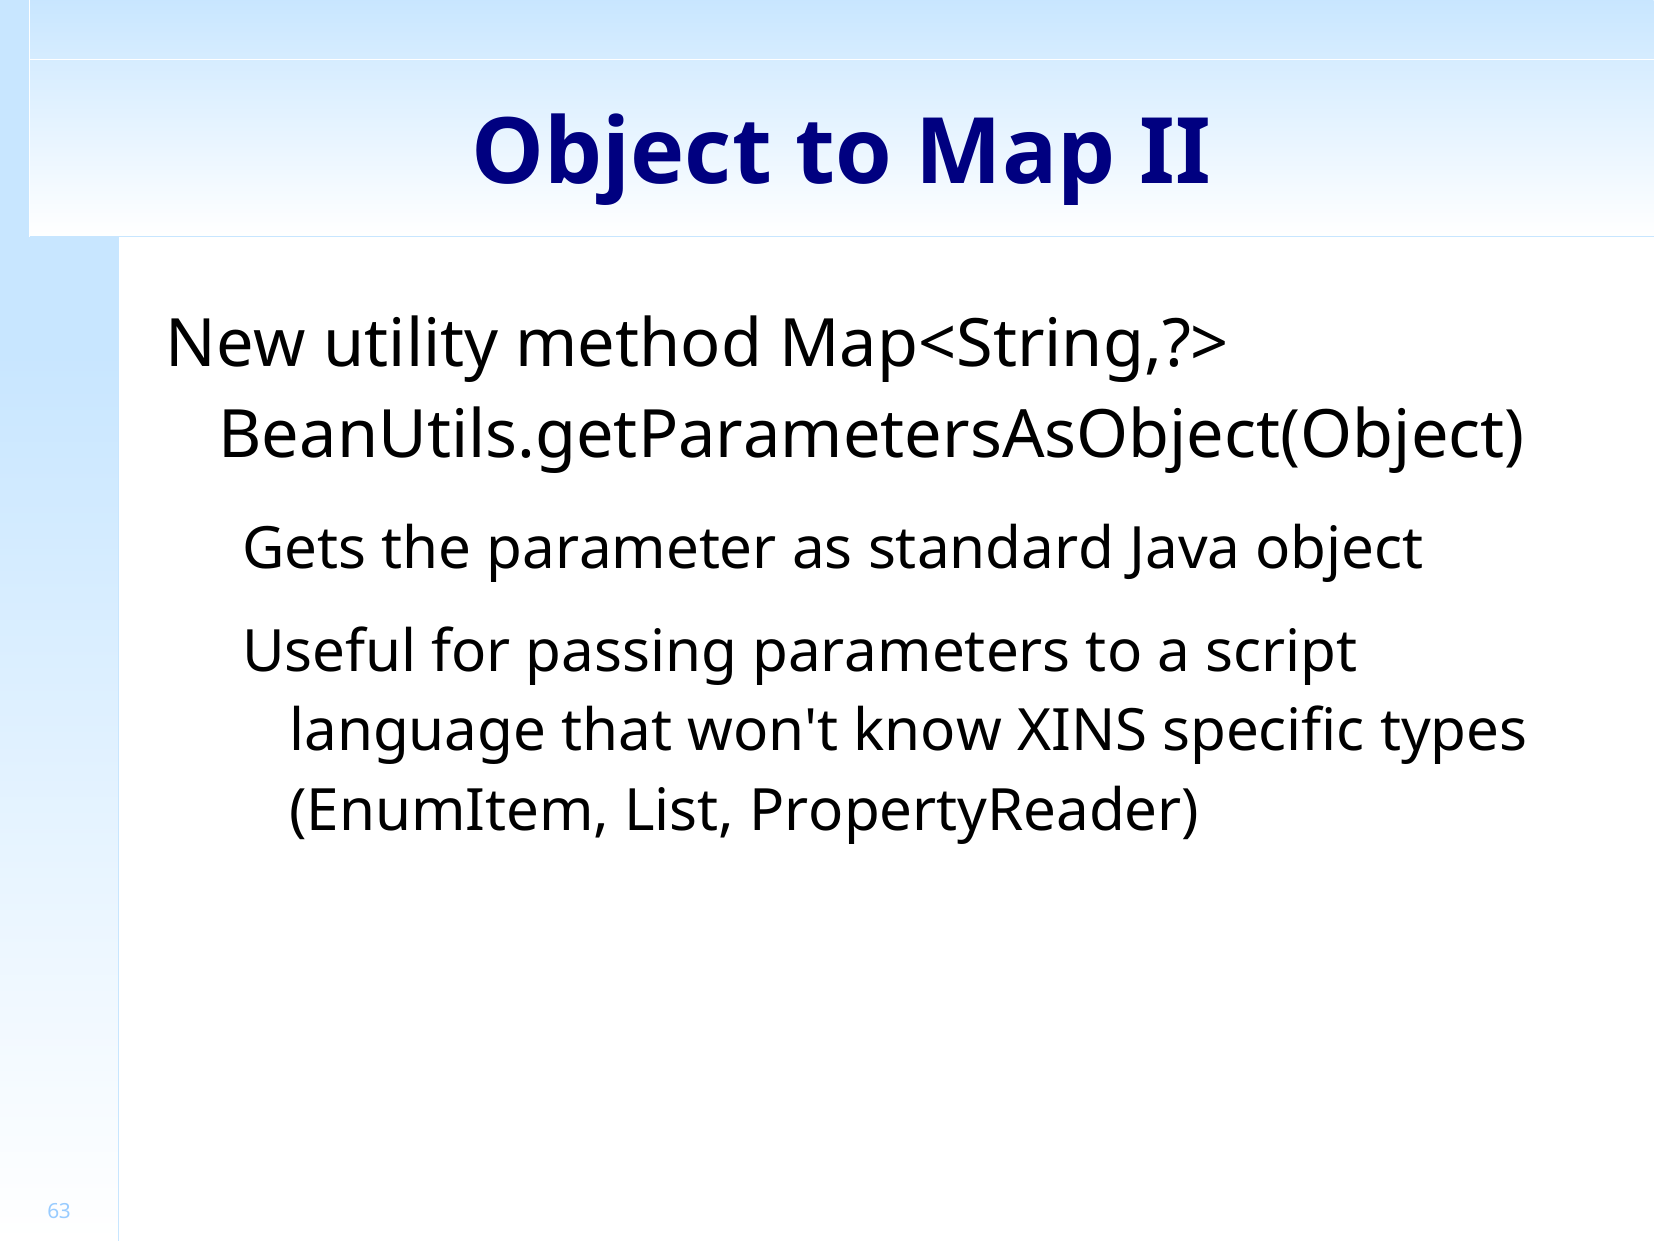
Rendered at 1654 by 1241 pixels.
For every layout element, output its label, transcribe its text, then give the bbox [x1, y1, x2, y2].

list New utility method Map<String,?> BeanUtils.getParametersAsObject(Object) Gets the parameter as standard Java object Useful for passing parameters to a script language that won't know XINS specific types (EnumItem, List, PropertyReader) [147, 295, 1625, 1182]
title Object to Map II [29, 59, 1654, 237]
